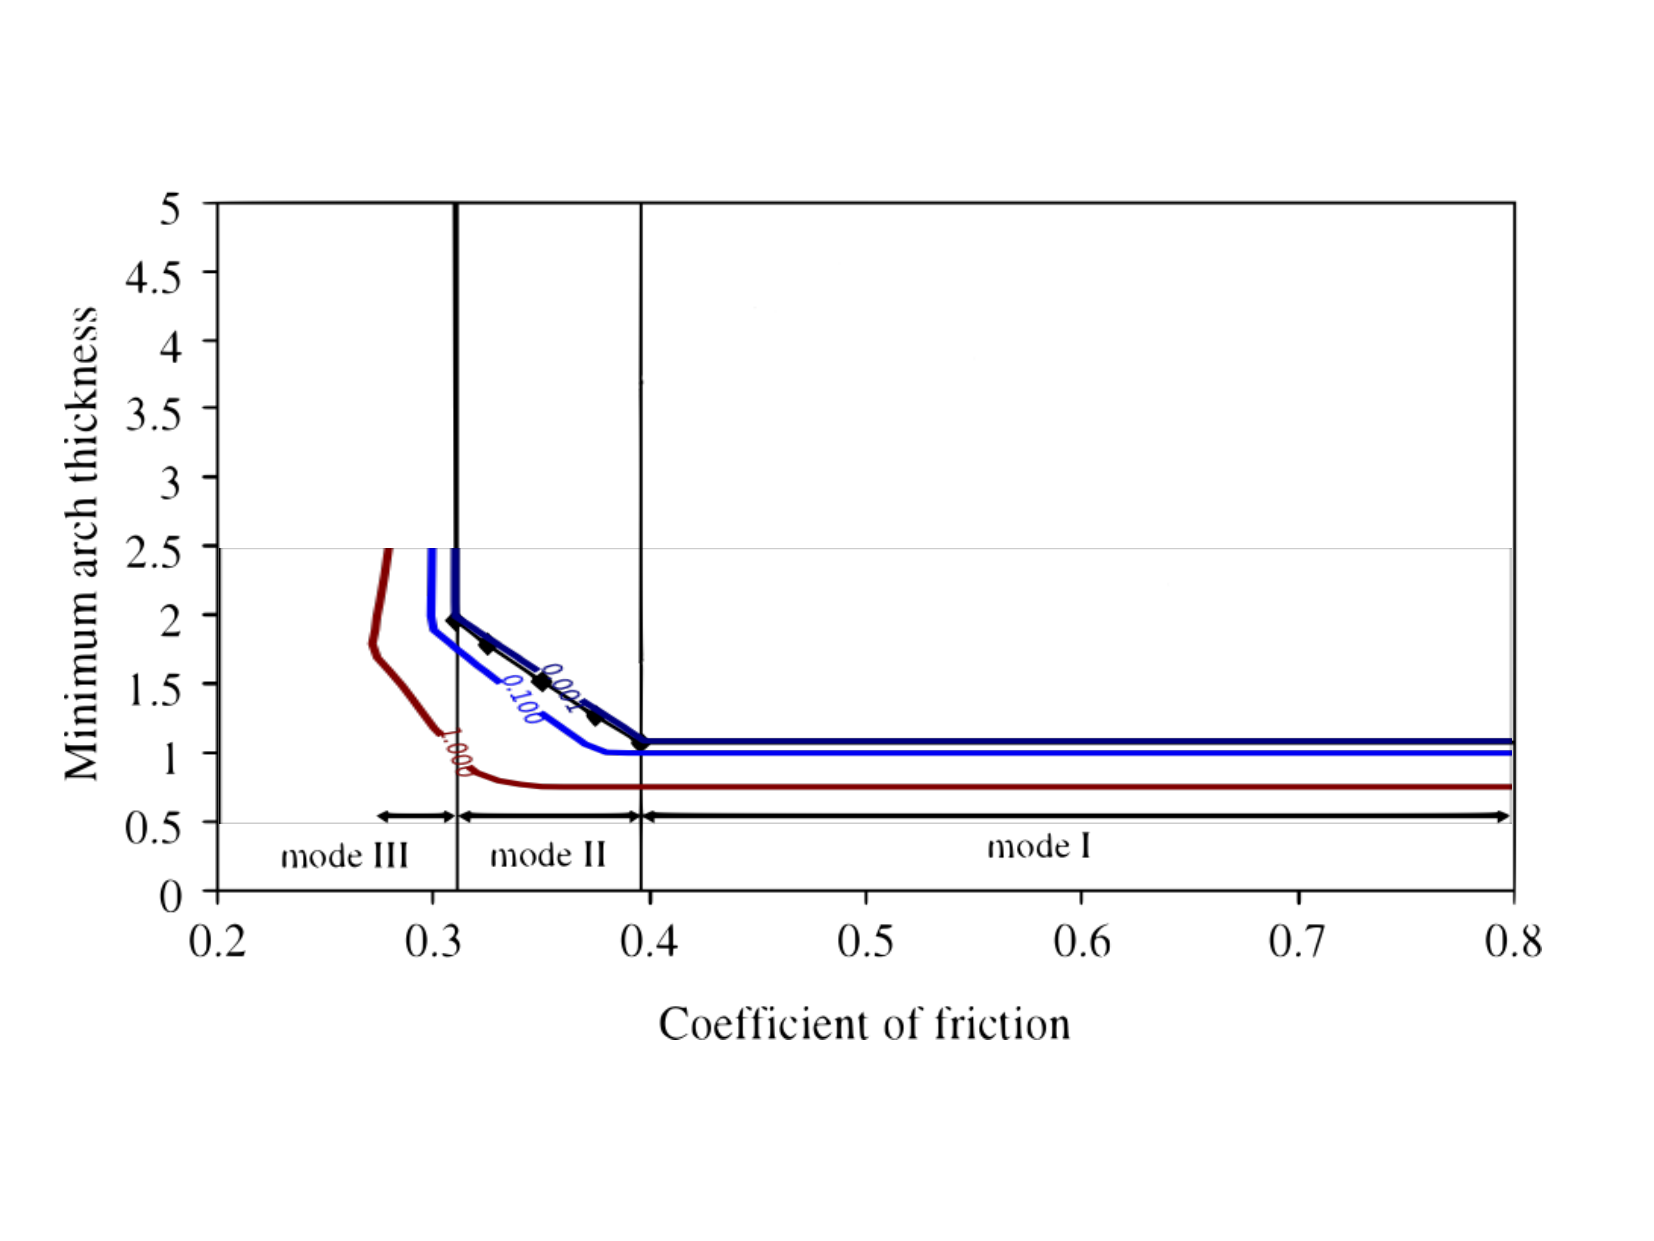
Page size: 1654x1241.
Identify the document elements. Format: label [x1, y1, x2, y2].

picture [64, 190, 1542, 1040]
